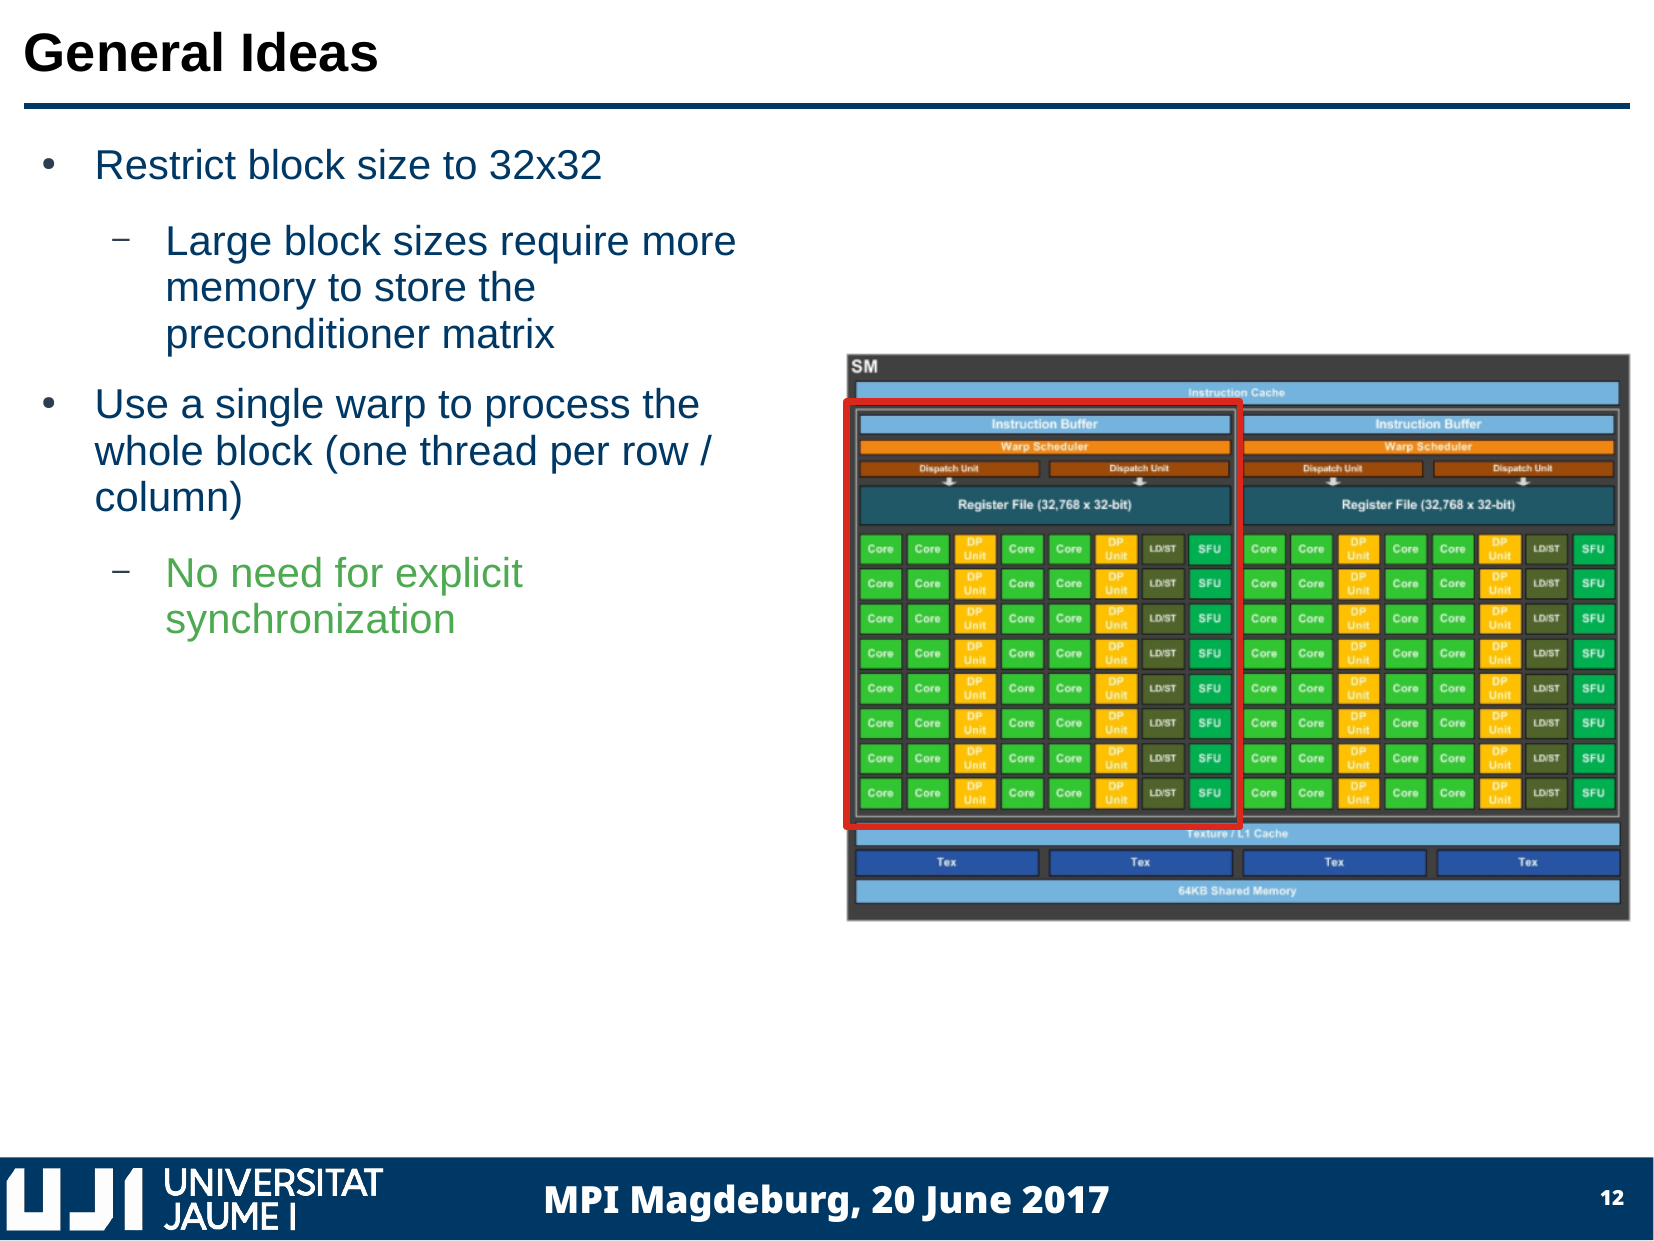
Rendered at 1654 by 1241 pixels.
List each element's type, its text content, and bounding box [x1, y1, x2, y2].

picture [0, 1158, 390, 1241]
picture [846, 291, 1631, 984]
list Restrict block size to 32x32 Large block sizes require more memory to store the preconditioner matrix Use a single warp to process the whole block (one thread per row / column) No need for explicit synchronization [23, 141, 808, 1134]
picture [850, 405, 1237, 824]
title General Ideas [23, 0, 1630, 107]
